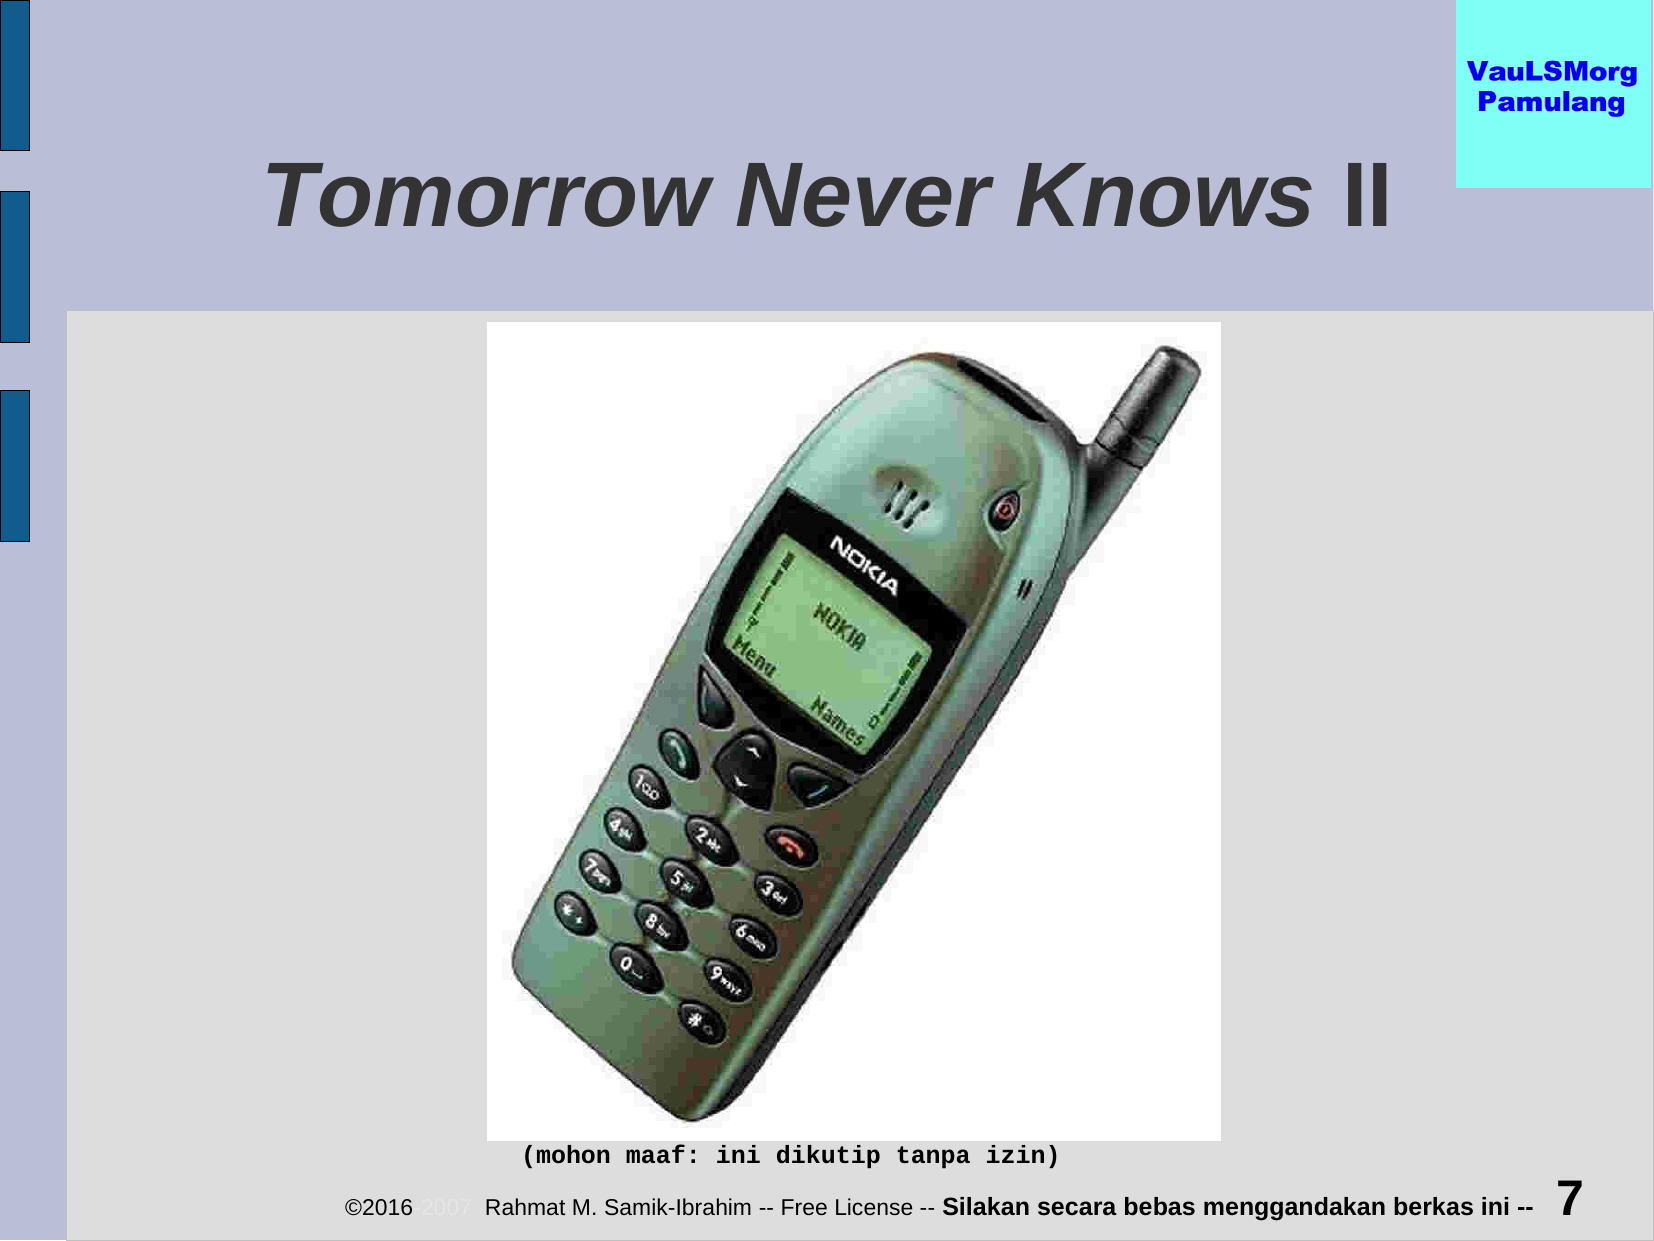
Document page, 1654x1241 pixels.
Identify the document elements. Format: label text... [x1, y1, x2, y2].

text_box (mohon maaf: ini dikutip tanpa izin) [506, 1135, 1114, 1180]
title Tomorrow Never Knows II [121, 91, 1534, 299]
picture [487, 322, 1221, 1141]
picture [1456, 0, 1651, 188]
